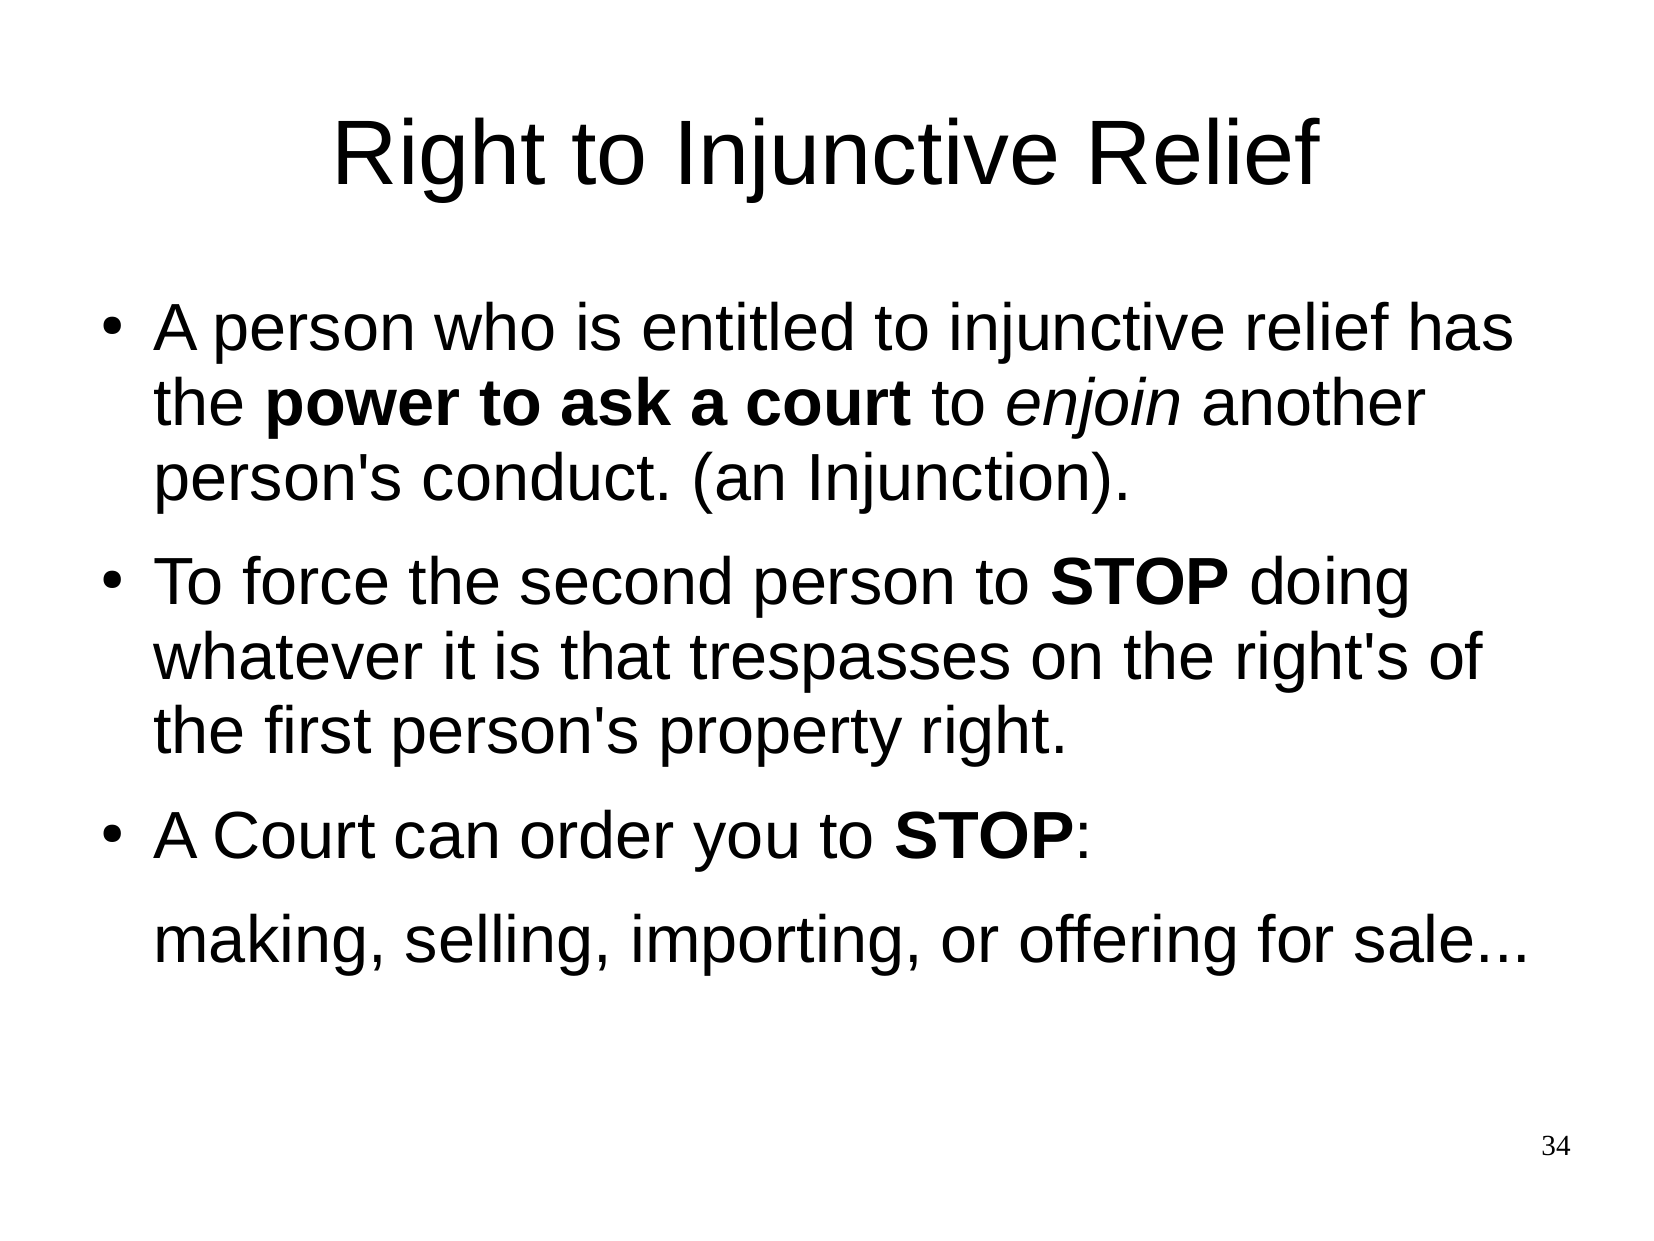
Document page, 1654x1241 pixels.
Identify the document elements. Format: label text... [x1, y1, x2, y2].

list A person who is entitled to injunctive relief has the power to ask a court to enjoin another person's conduct. (an Injunction). To force the second person to STOP doing whatever it is that trespasses on the right's of the first person's property right. A Court can order you to STOP: making, selling, importing, or offering for sale... [82, 290, 1571, 1094]
title Right to Injunctive Relief [82, 56, 1571, 250]
